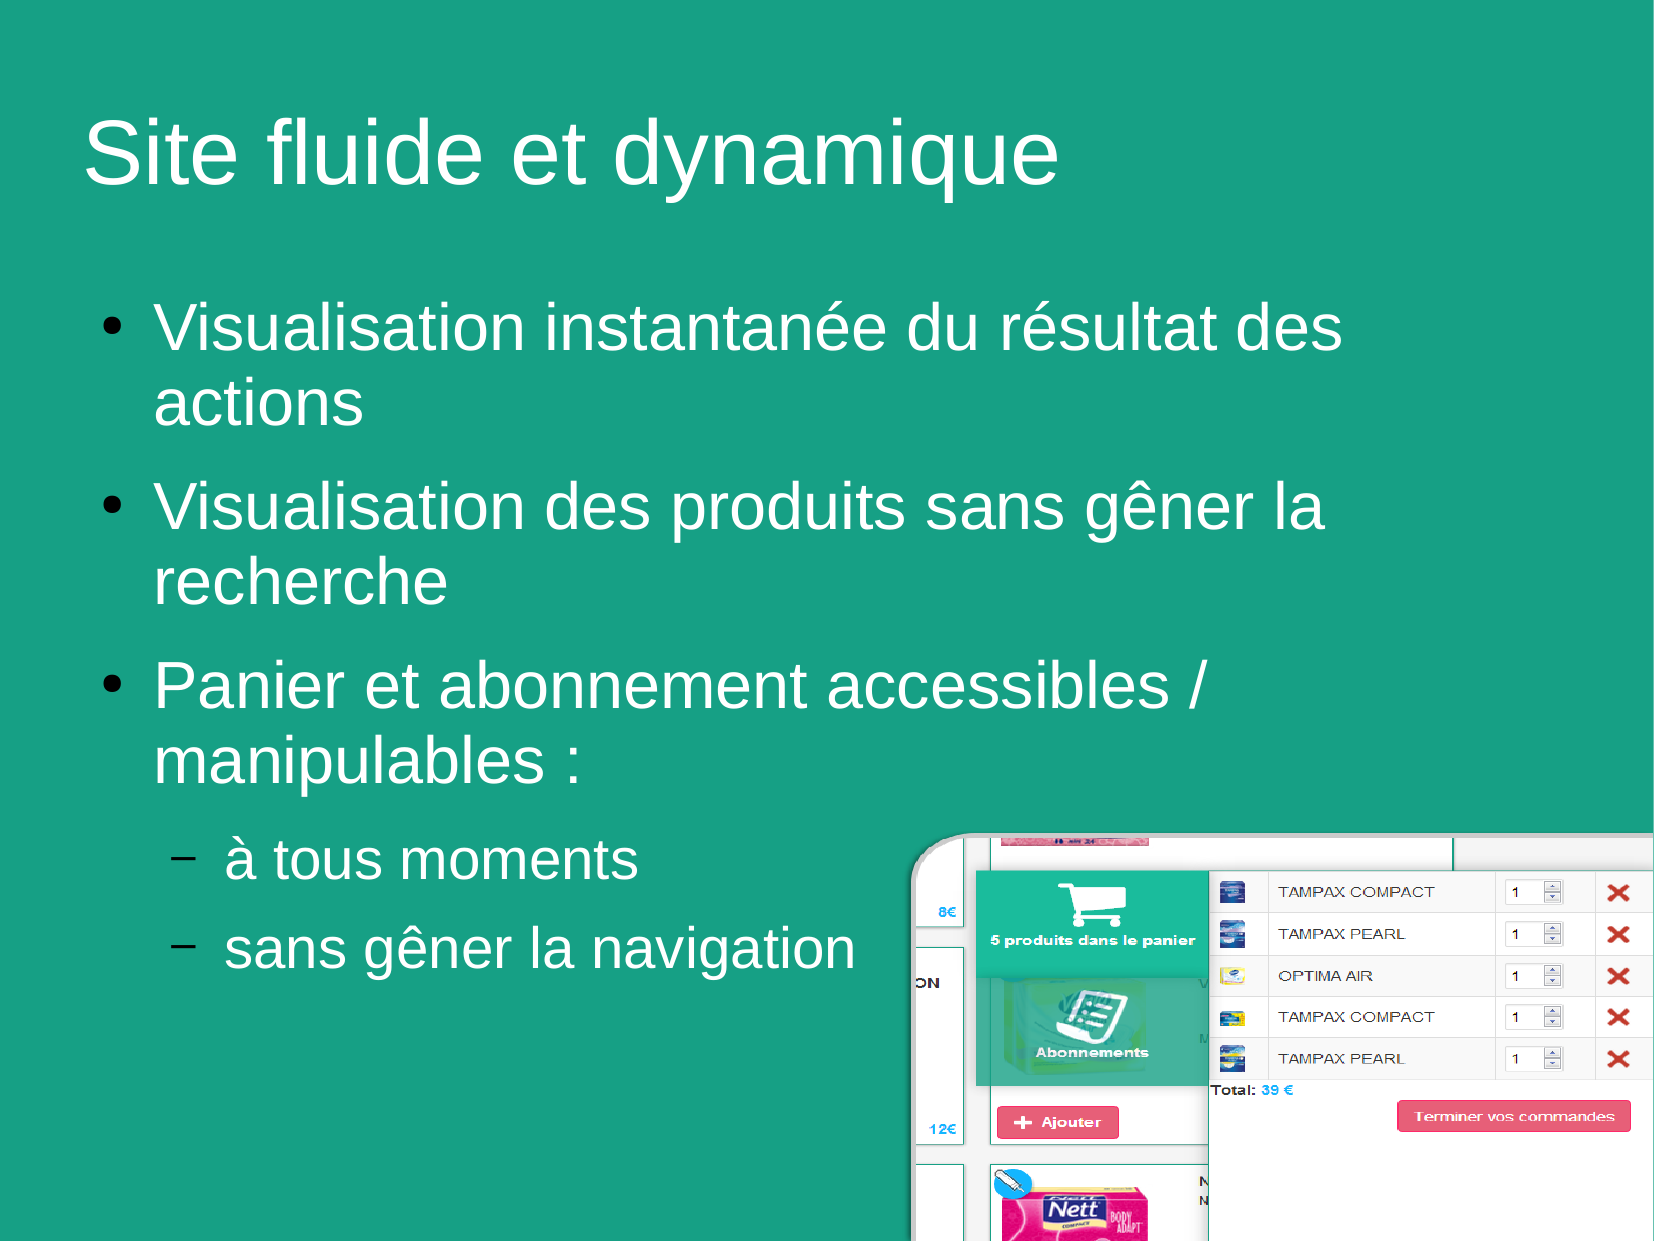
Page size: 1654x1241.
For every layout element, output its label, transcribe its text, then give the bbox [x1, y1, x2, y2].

title Site fluide et dynamique [82, 49, 1571, 257]
list Visualisation instantanée du résultat des actions Visualisation des produits sans gêner la recherche Panier et abonnement accessibles / manipulables : à tous moments sans gêner la navigation [82, 290, 1538, 1010]
picture [0, 0, 1654, 1241]
